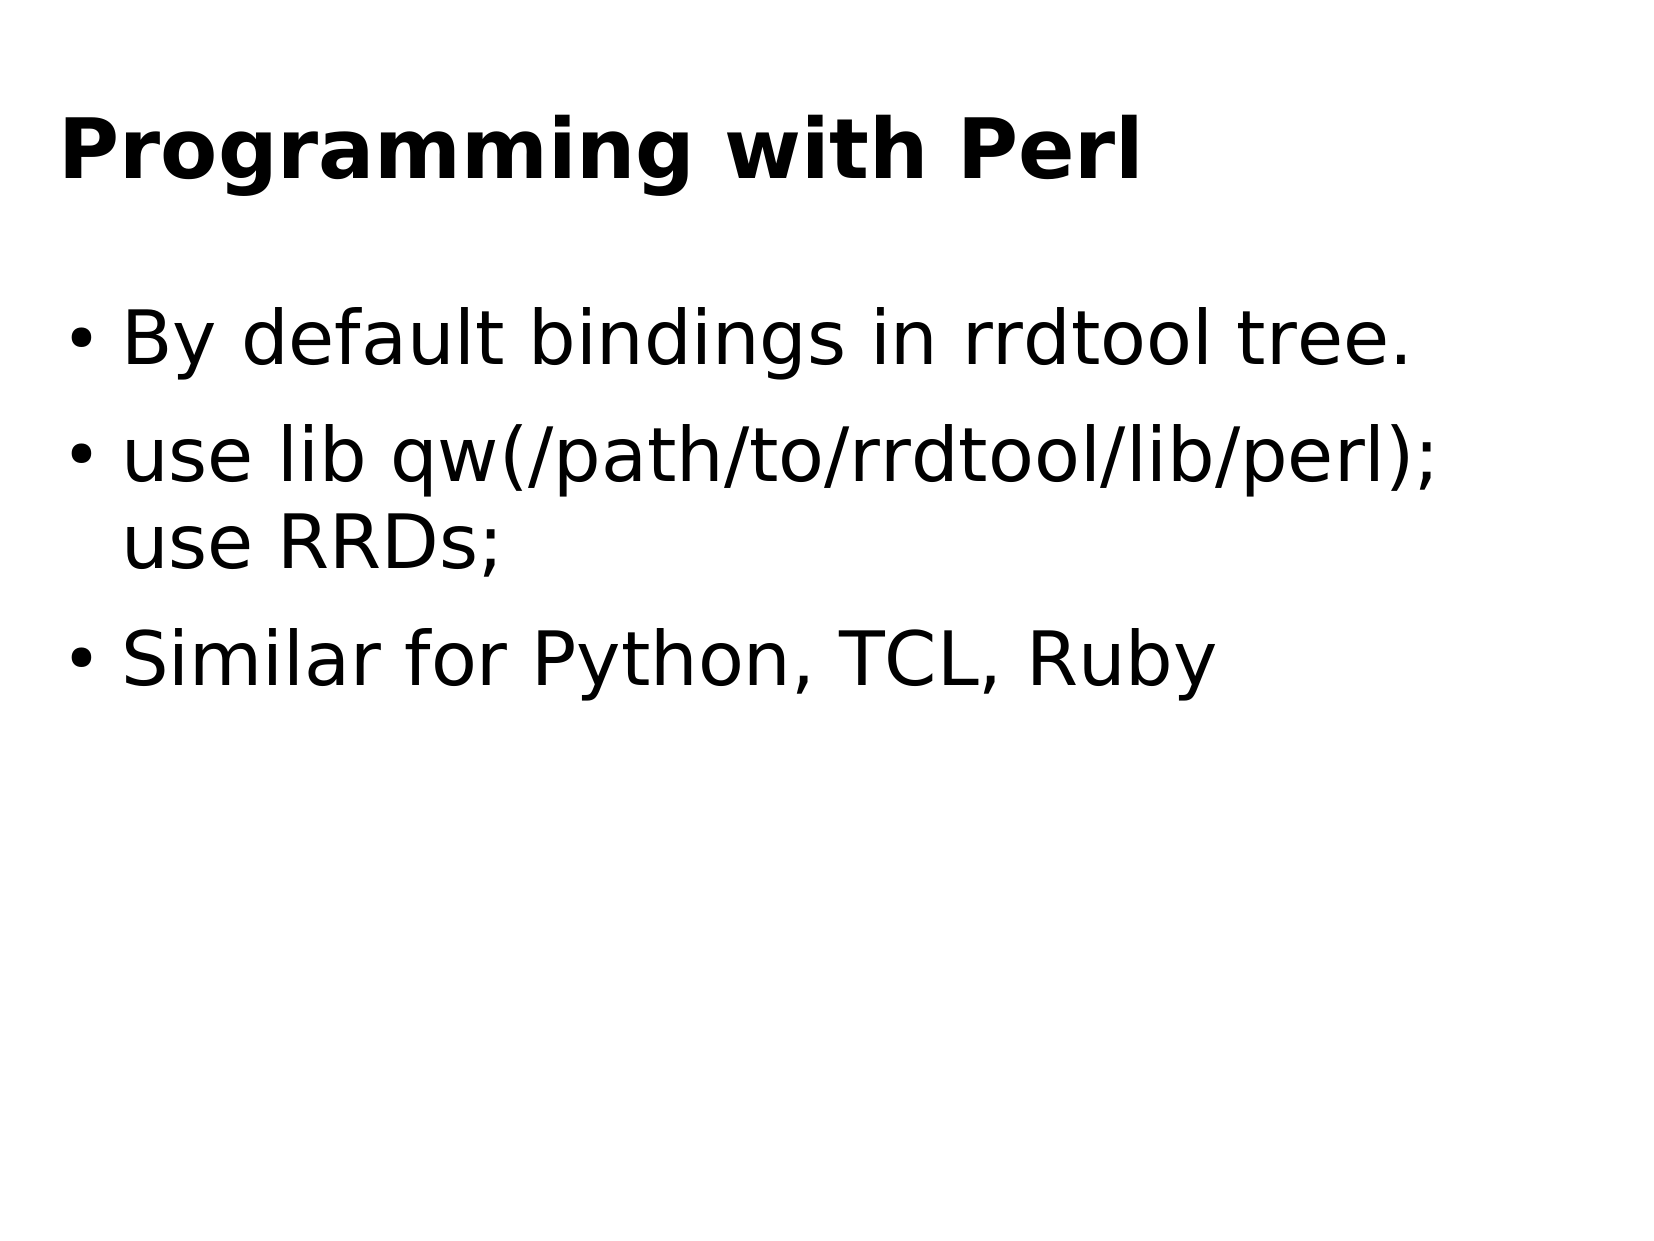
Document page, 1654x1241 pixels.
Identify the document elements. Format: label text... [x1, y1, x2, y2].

title Programming with Perl [59, 75, 1607, 225]
list By default bindings in rrdtool tree. use lib qw(/path/to/rrdtool/lib/perl); use RRDs; Similar for Python, TCL, Ruby [50, 295, 1571, 1099]
